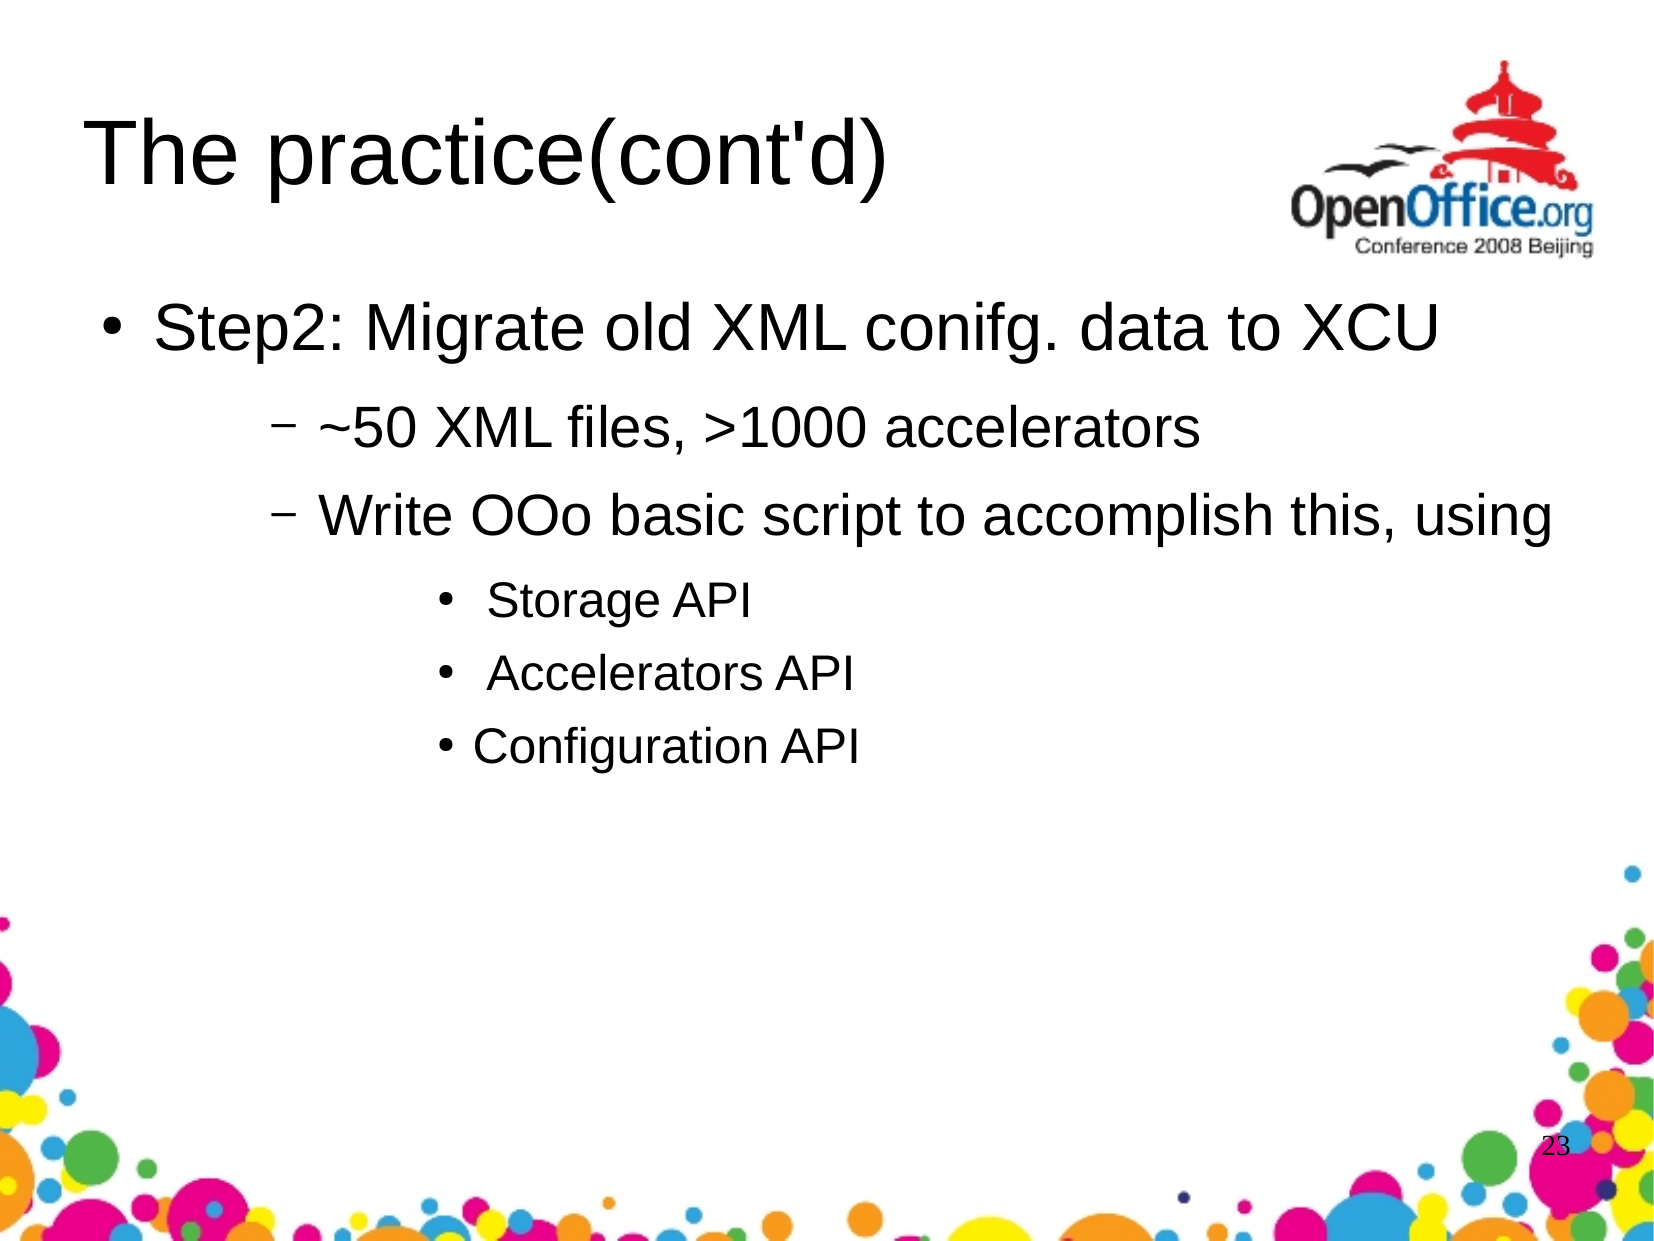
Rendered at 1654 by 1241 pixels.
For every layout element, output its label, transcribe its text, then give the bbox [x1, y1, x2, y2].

title The practice(cont'd) [82, 49, 1571, 257]
picture [0, 0, 1654, 1241]
list Step2: Migrate old XML conifg. data to XCU ~50 XML files, >1000 accelerators Write OOo basic script to accomplish this, using Storage API Accelerators API Configuration API [82, 290, 1571, 1109]
